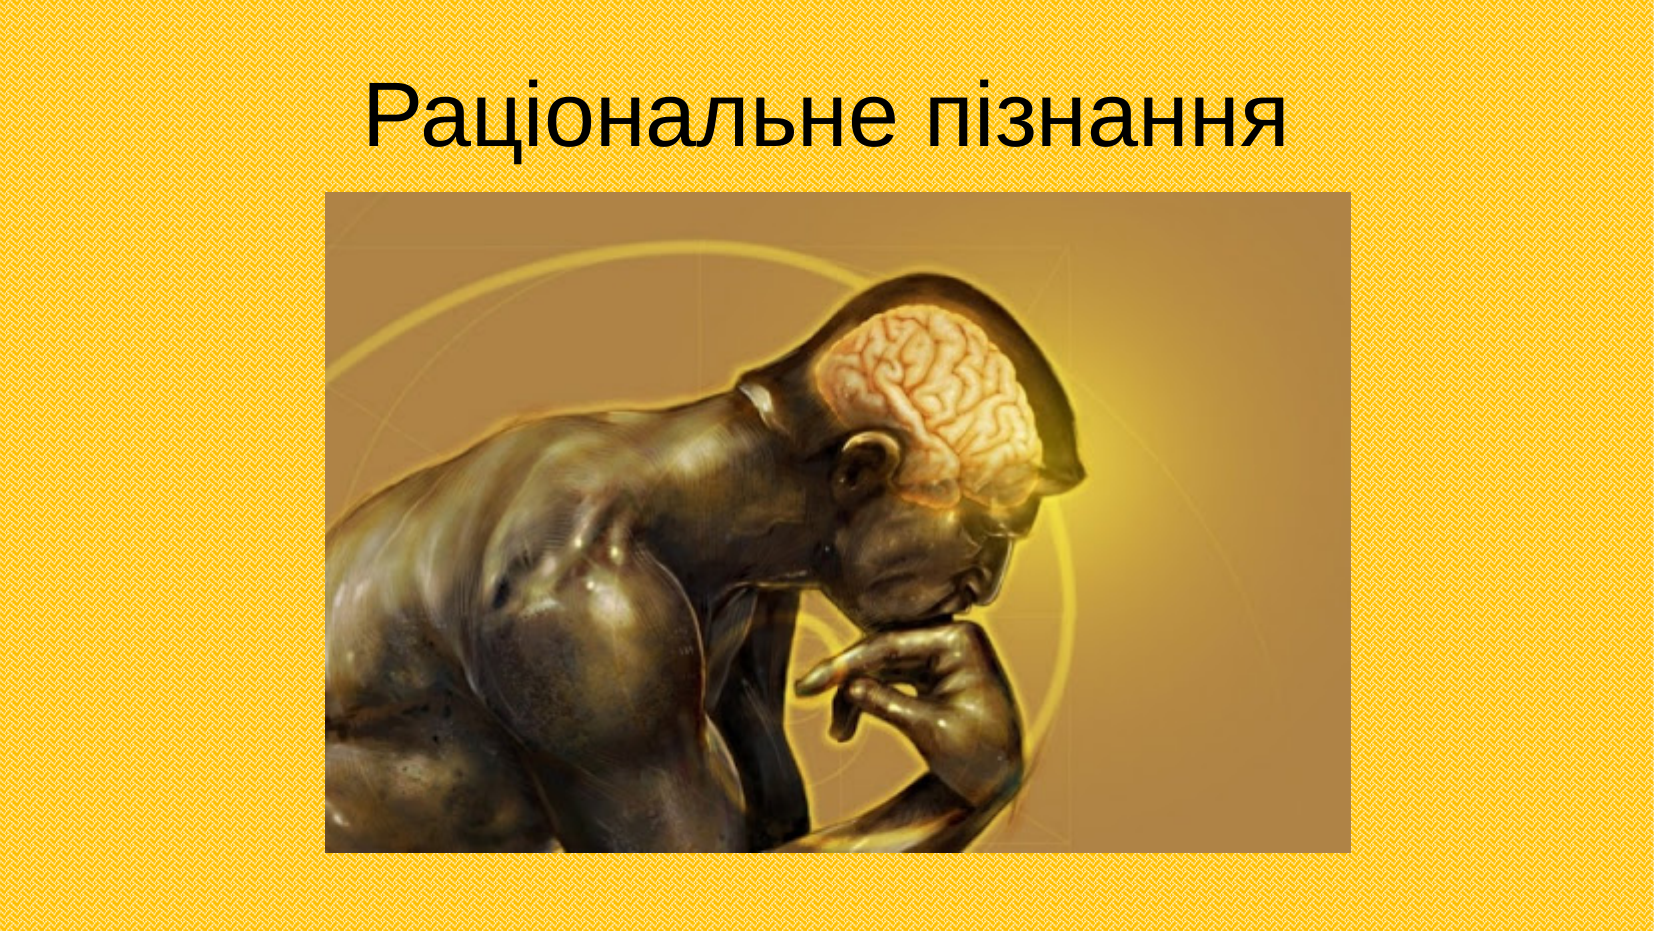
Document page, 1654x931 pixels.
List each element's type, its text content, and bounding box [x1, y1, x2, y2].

picture [0, 0, 1654, 931]
title Раціональне пізнання [82, 37, 1571, 193]
